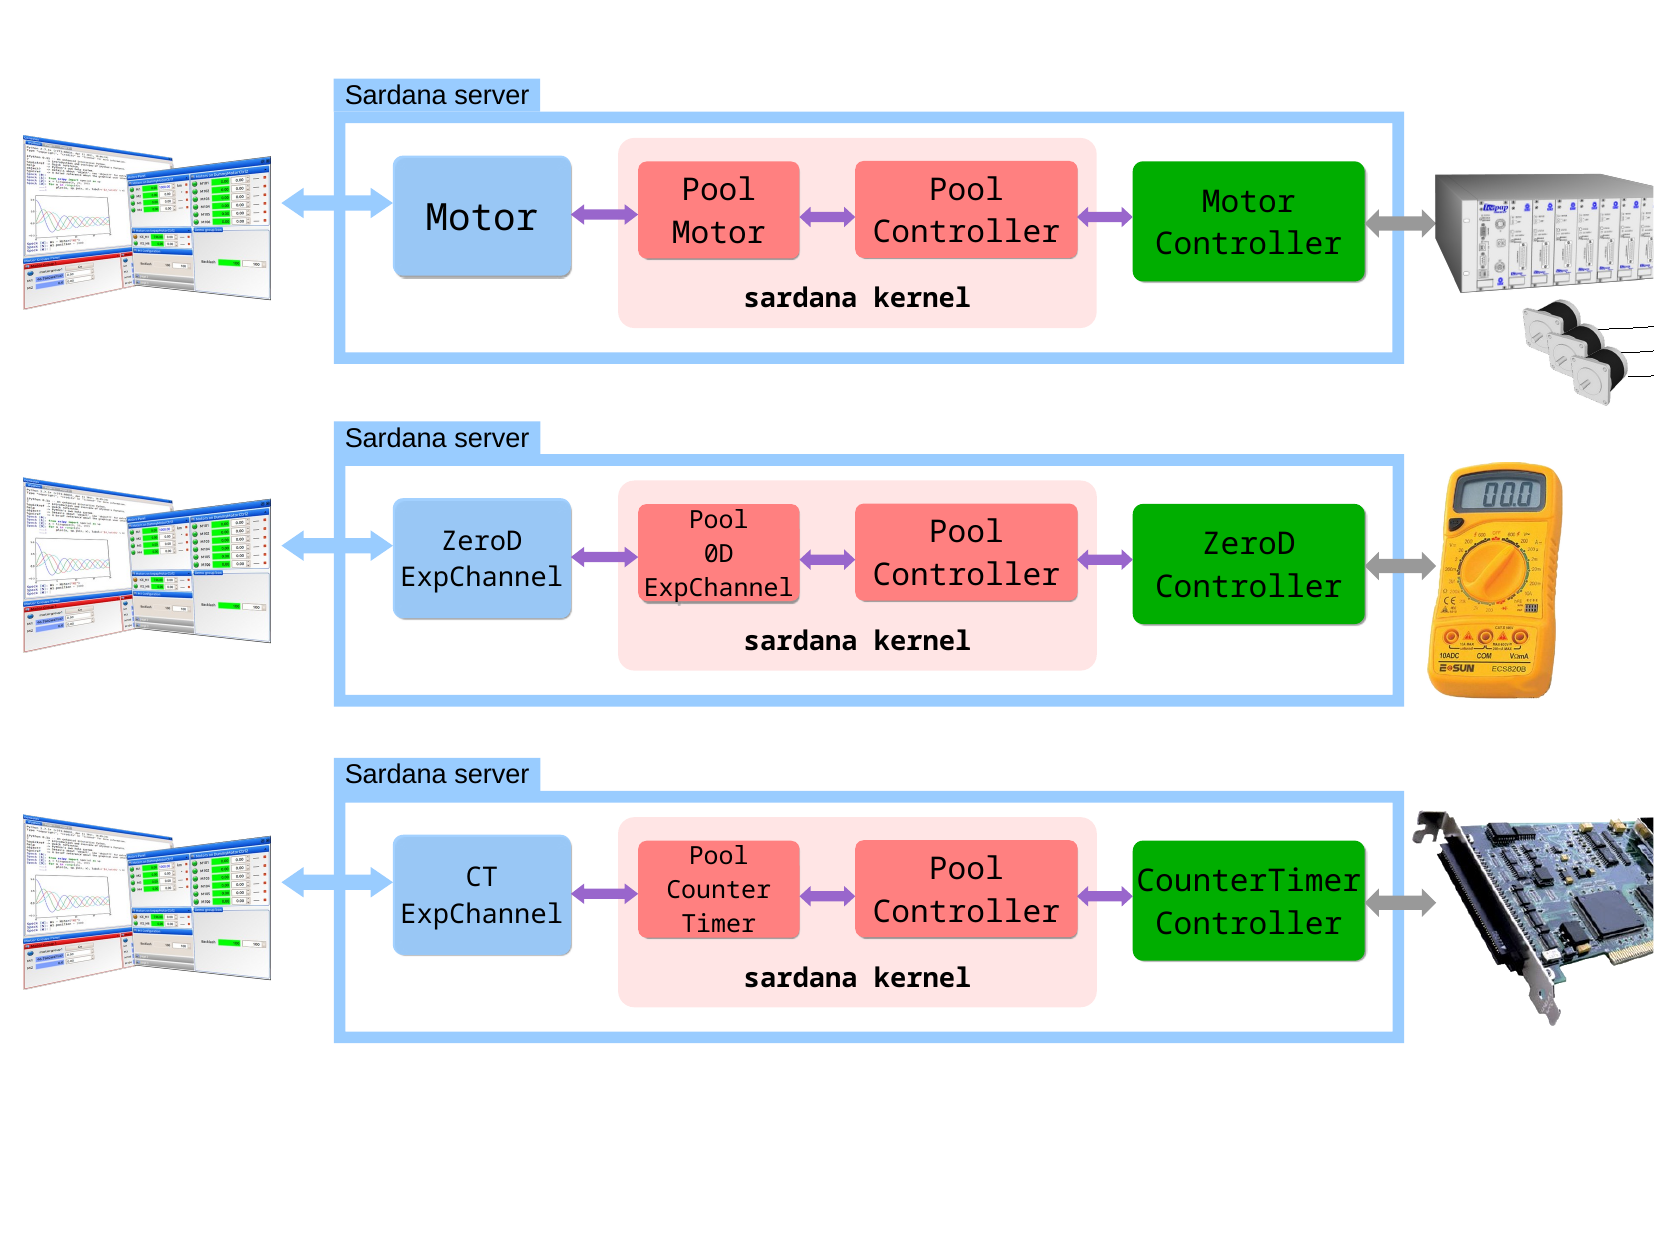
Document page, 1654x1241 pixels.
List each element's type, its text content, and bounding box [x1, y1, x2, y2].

text_box Pool Controller [855, 503, 1078, 601]
picture [1521, 299, 1629, 407]
text_box Motor Controller [1132, 161, 1365, 282]
text_box CounterTimer Controller [1132, 840, 1365, 961]
text_box sardana kernel [618, 216, 1097, 329]
text_box Sardana server [333, 78, 541, 112]
picture [1436, 175, 1654, 292]
text_box Sardana server [333, 421, 541, 455]
text_box Pool Motor [638, 161, 800, 259]
text_box sardana kernel [618, 895, 1097, 1008]
text_box ZeroD Controller [1132, 503, 1365, 625]
text_box sardana kernel [618, 817, 1097, 895]
text_box sardana kernel [618, 480, 1097, 558]
text_box [281, 454, 1427, 707]
text_box ZeroD ExpChannel [392, 498, 571, 619]
text_box sardana kernel [618, 558, 1097, 671]
picture [1427, 462, 1563, 699]
text_box Pool Counter Timer [638, 840, 800, 938]
picture [6, 814, 271, 990]
text_box Pool 0D ExpChannel [638, 504, 800, 602]
picture [6, 477, 271, 653]
text_box Sardana server [333, 757, 541, 791]
text_box Pool Controller [855, 840, 1078, 938]
text_box Pool Controller [855, 160, 1078, 258]
text_box [281, 111, 1435, 364]
text_box [281, 790, 1412, 1044]
picture [1412, 810, 1654, 1027]
text_box sardana kernel [618, 137, 1097, 215]
text_box Motor [392, 155, 571, 276]
text_box CT ExpChannel [392, 834, 571, 955]
picture [6, 135, 271, 310]
